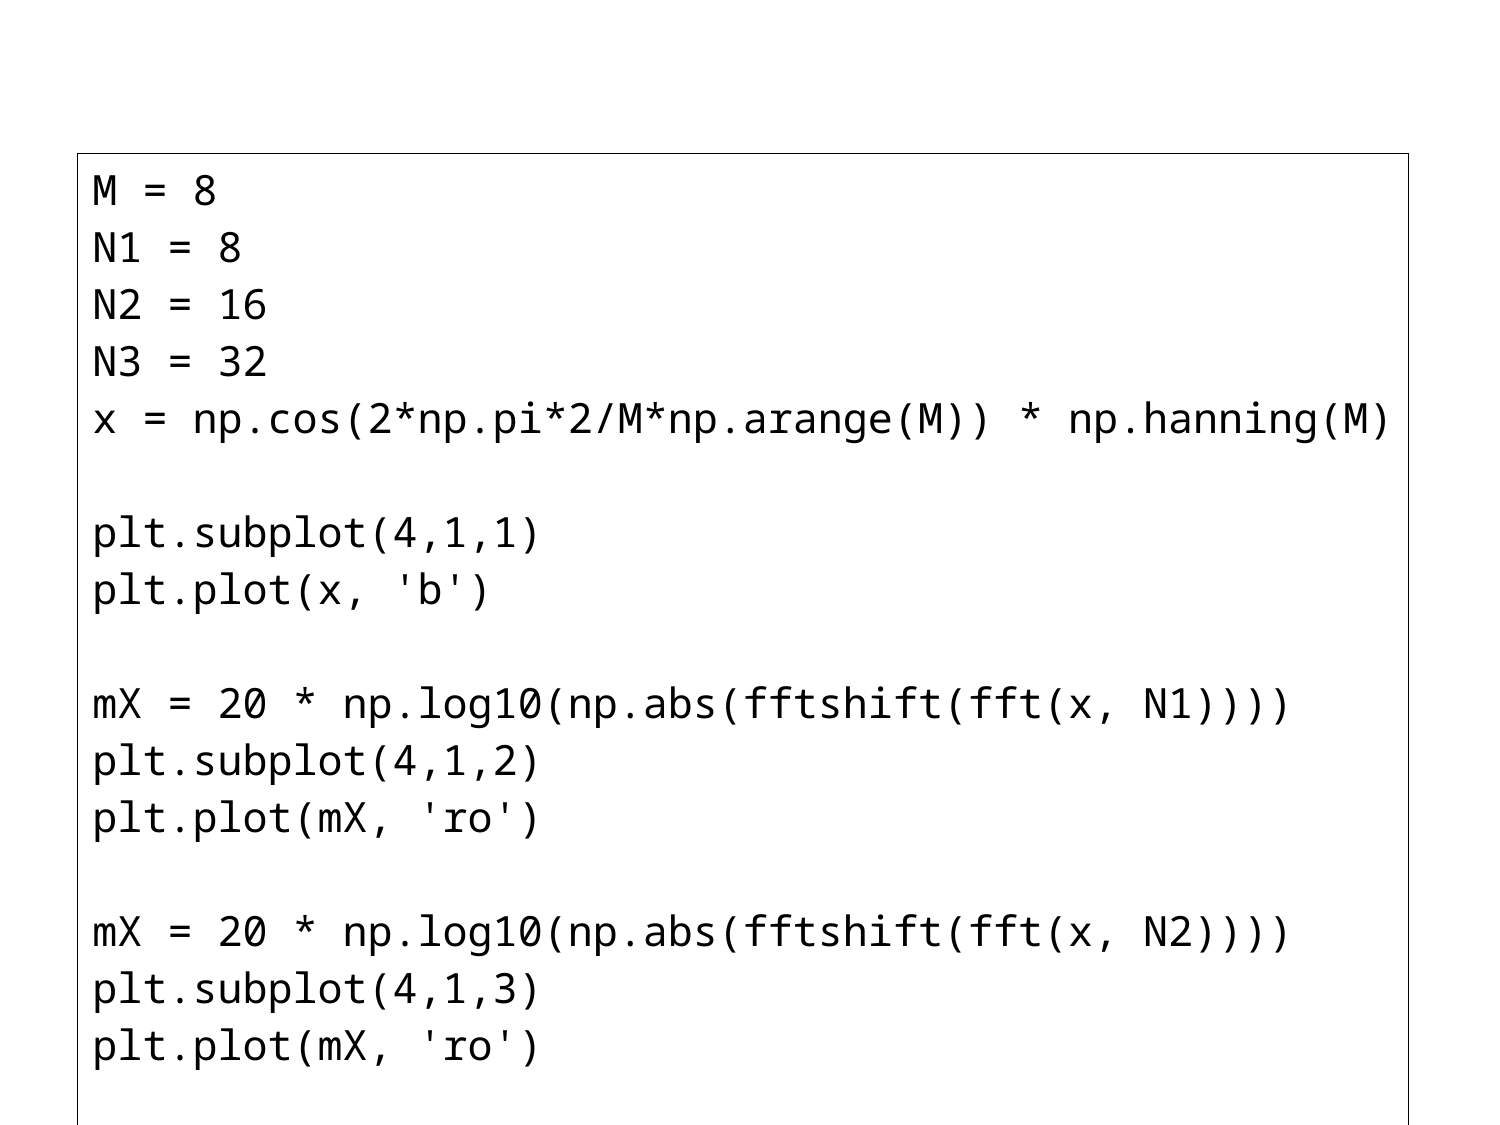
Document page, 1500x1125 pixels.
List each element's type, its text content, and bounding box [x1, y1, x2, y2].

text_box M = 8 N1 = 8 N2 = 16 N3 = 32 x = np.cos(2*np.pi*2/M*np.arange(M)) * np.hanning(M) plt.subplot(4,1,1) plt.plot(x, 'b') mX = 20 * np.log10(np.abs(fftshift(fft(x, N1)))) plt.subplot(4,1,2) plt.plot(mX, 'ro') mX = 20 * np.log10(np.abs(fftshift(fft(x, N2)))) plt.subplot(4,1,3) plt.plot(mX, 'ro') mX = 20 * np.log10(np.abs(fftshift(fft(x, N3)))) plt.subplot(4,1,4) plt.plot(mX, 'ro') [77, 153, 1409, 1004]
